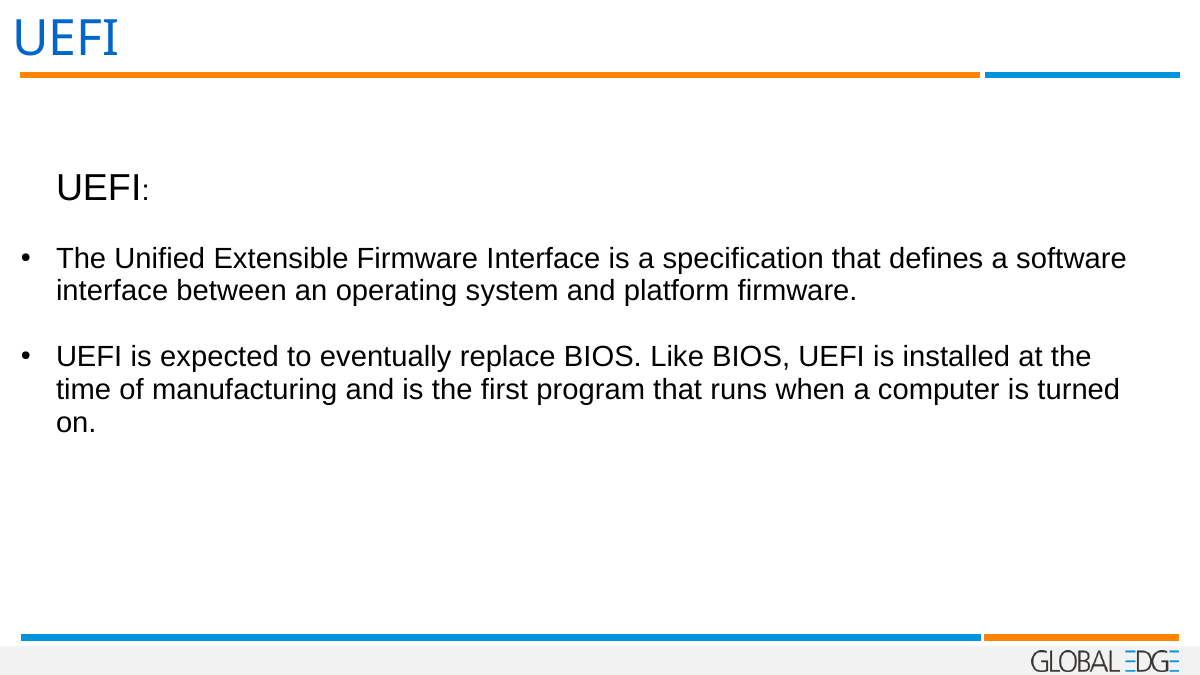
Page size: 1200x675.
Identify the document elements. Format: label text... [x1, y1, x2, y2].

title UEFI [12, 6, 1088, 66]
picture [1031, 650, 1179, 672]
text_box UEFI: The Unified Extensible Firmware Interface is a specification that defines a software interface between an operating system and platform firmware. UEFI is expected to eventually replace BIOS. Like BIOS, UEFI is installed at the time of manufacturing and is the first program that runs when a computer is turned on. [5, 159, 1164, 446]
